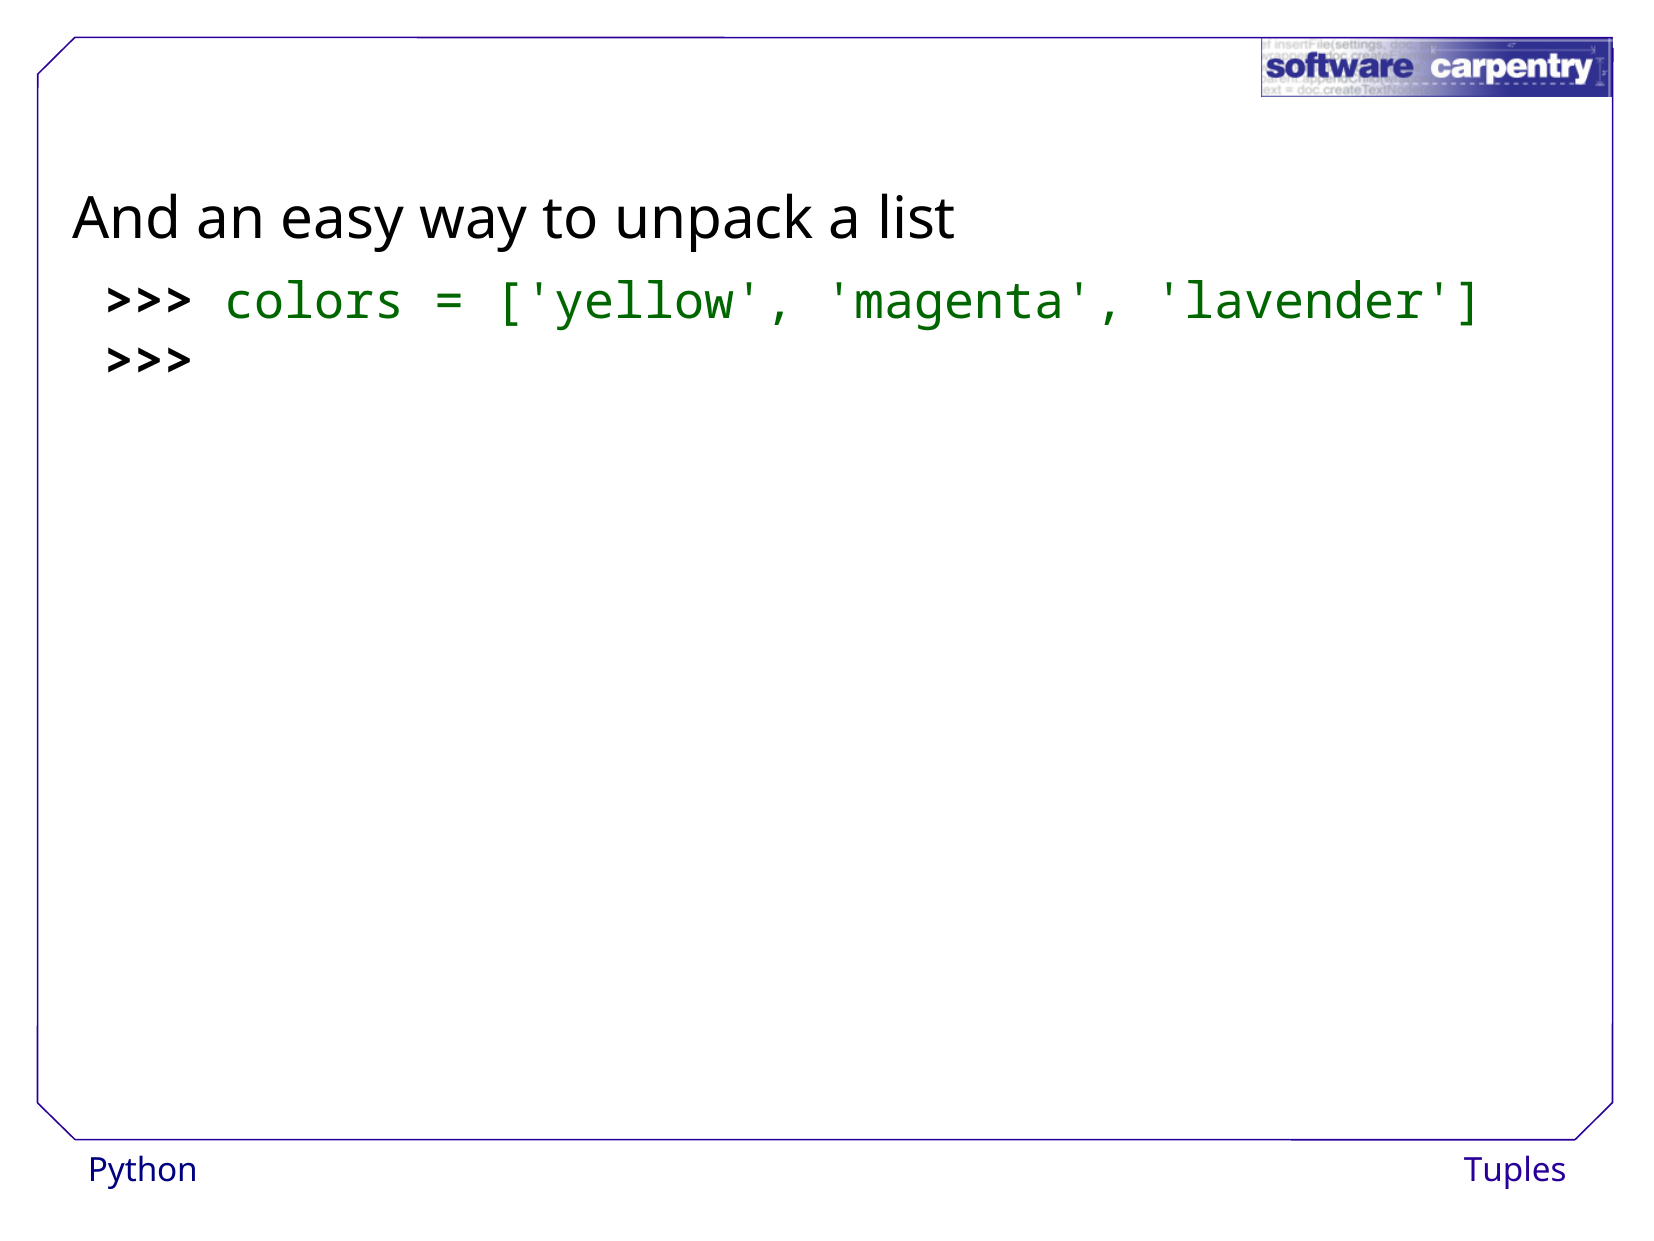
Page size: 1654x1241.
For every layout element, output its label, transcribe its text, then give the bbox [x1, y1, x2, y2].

picture [1261, 39, 1613, 97]
text_box >>> colors = ['yellow', 'magenta', 'lavender'] >>> [89, 260, 1319, 828]
text_box And an easy way to unpack a list [57, 138, 1122, 259]
